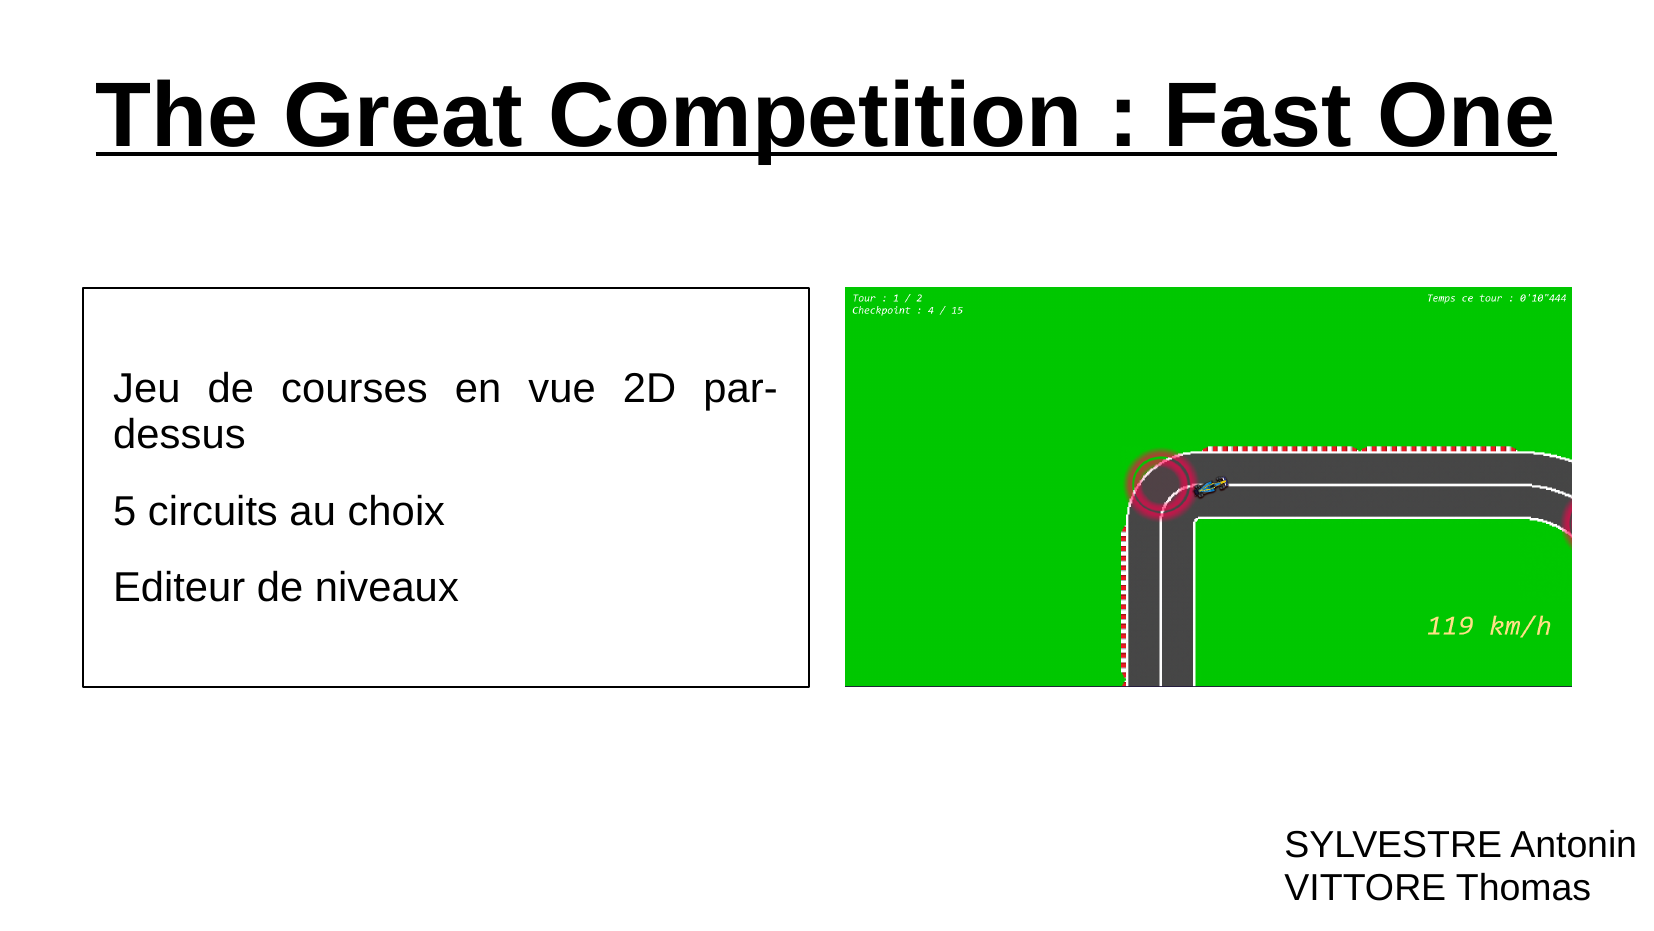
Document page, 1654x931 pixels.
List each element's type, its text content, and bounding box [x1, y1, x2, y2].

text_box SYLVESTRE Antonin VITTORE Thomas [1269, 816, 1654, 916]
list Jeu de courses en vue 2D par-dessus 5 circuits au choix Editeur de niveaux [82, 287, 809, 687]
title The Great Competition : Fast One [82, 37, 1571, 193]
picture [845, 287, 1572, 687]
